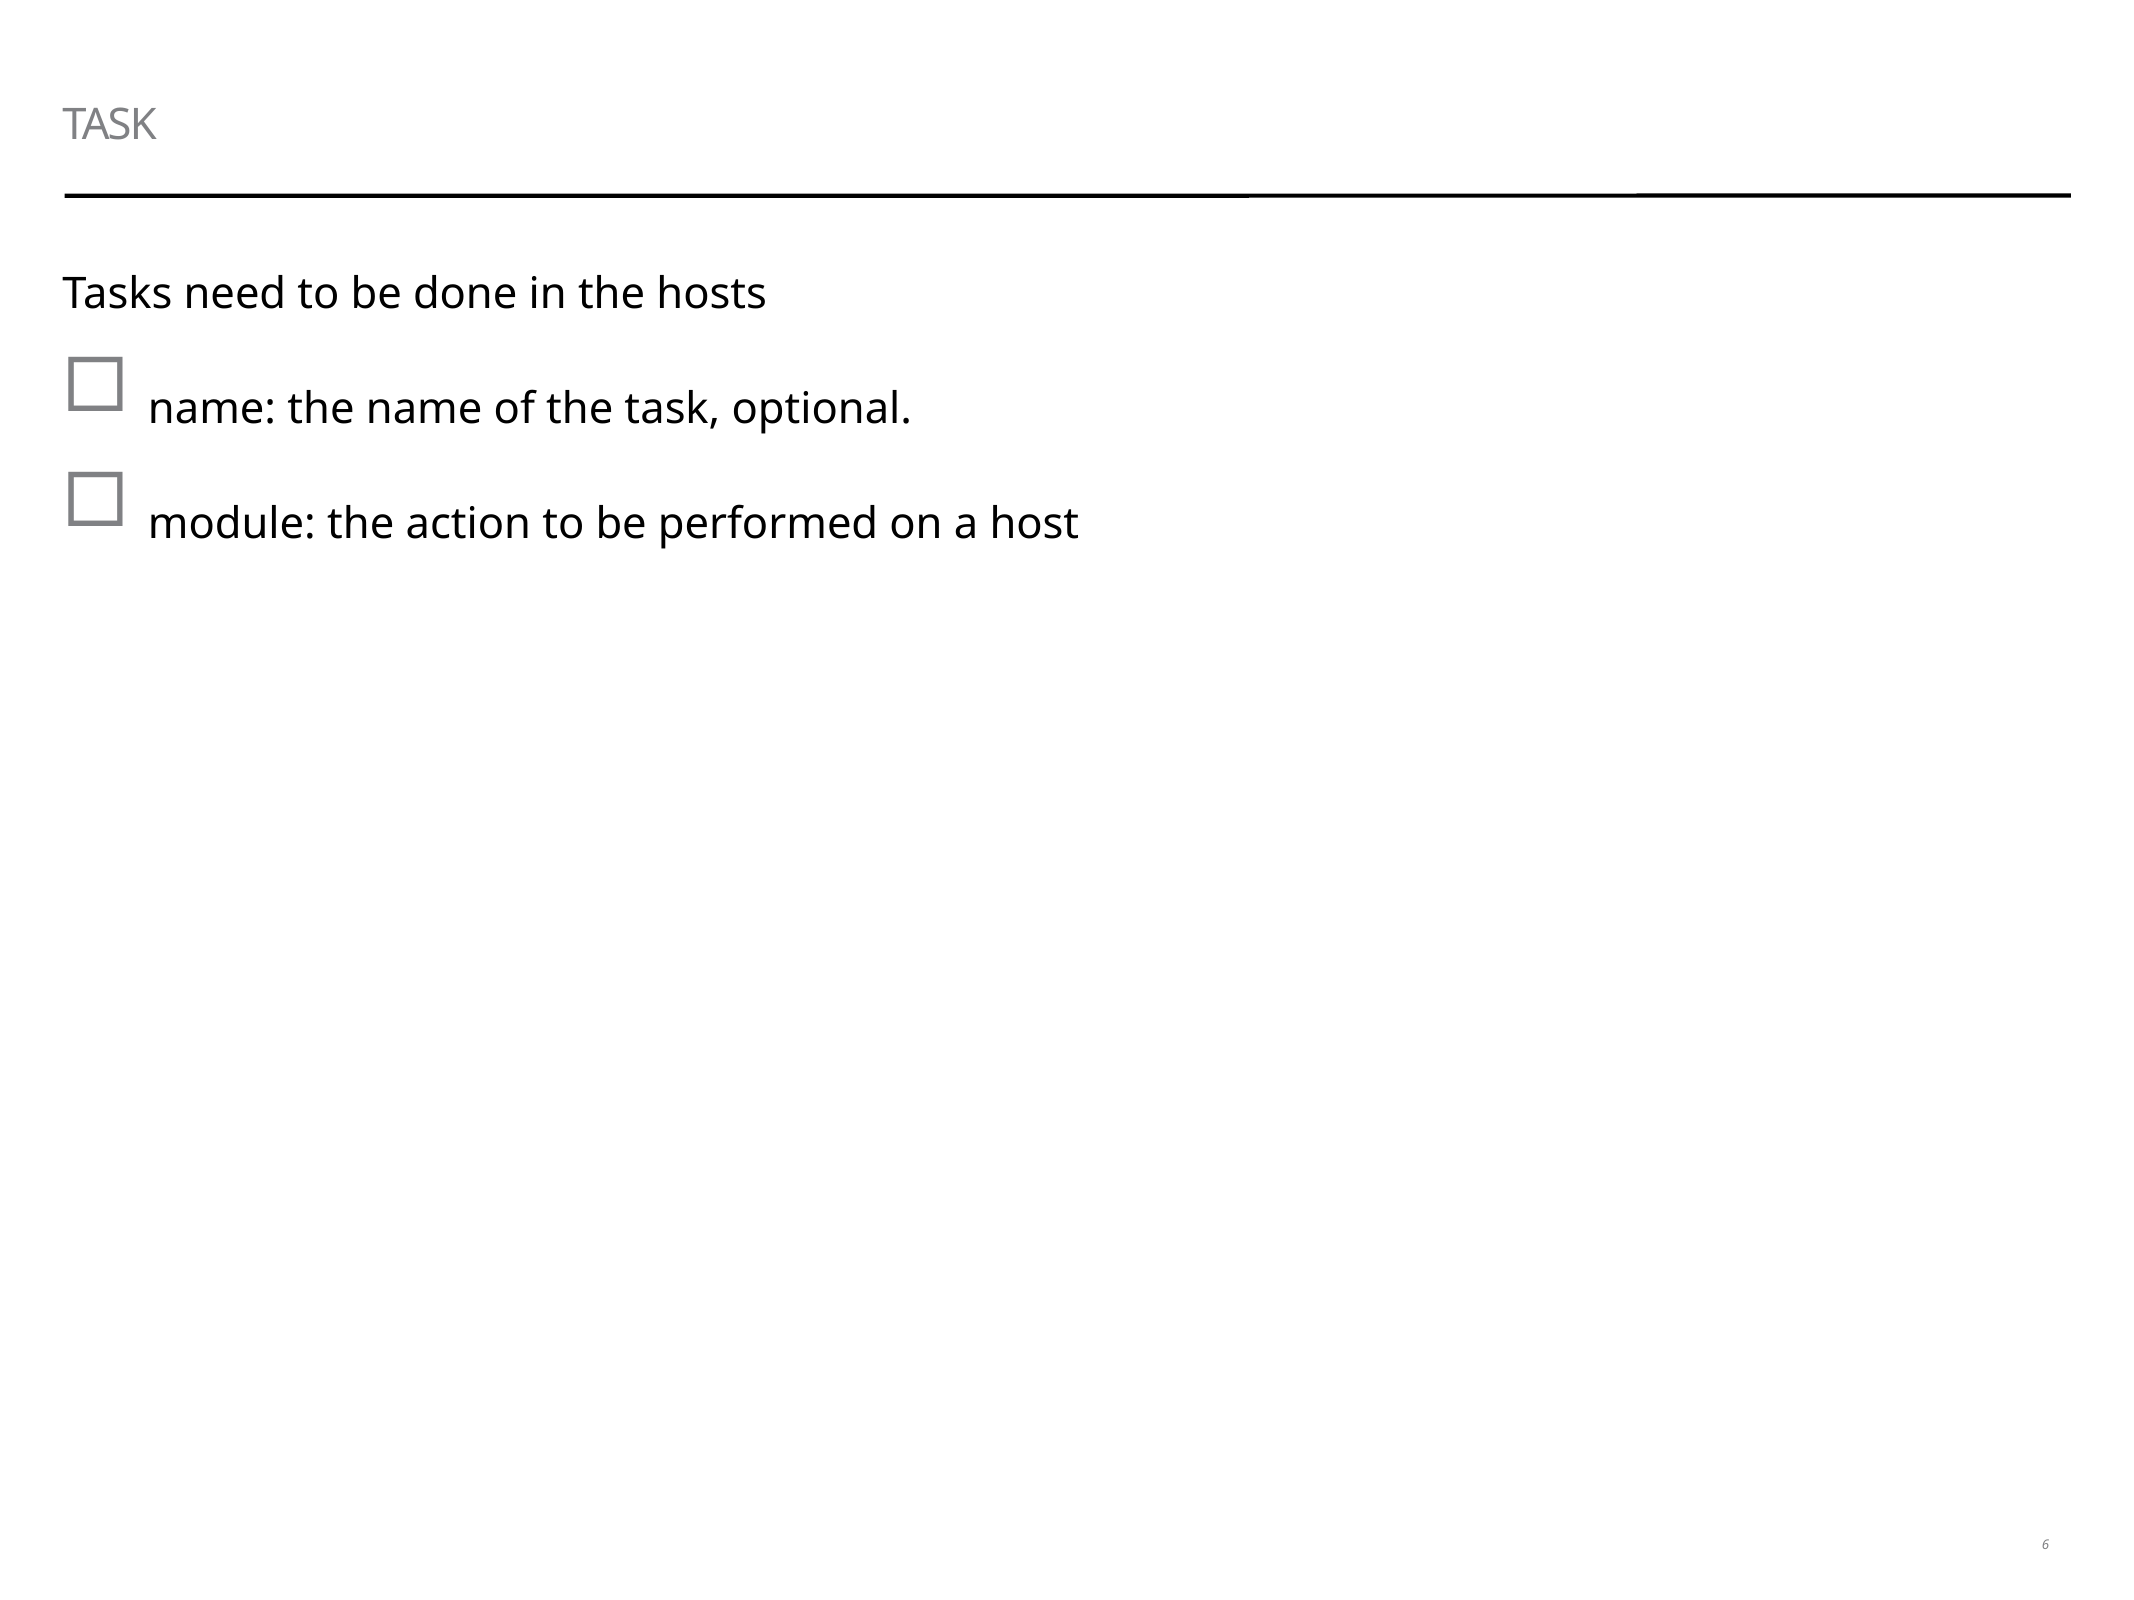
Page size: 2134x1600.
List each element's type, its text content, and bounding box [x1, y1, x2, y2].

title TASK [62, 50, 2071, 169]
list Tasks need to be done in the hosts name: the name of the task, optional. module: the action to be performed on a host [62, 233, 2071, 1486]
slide_number <number> [2026, 1518, 2071, 1567]
